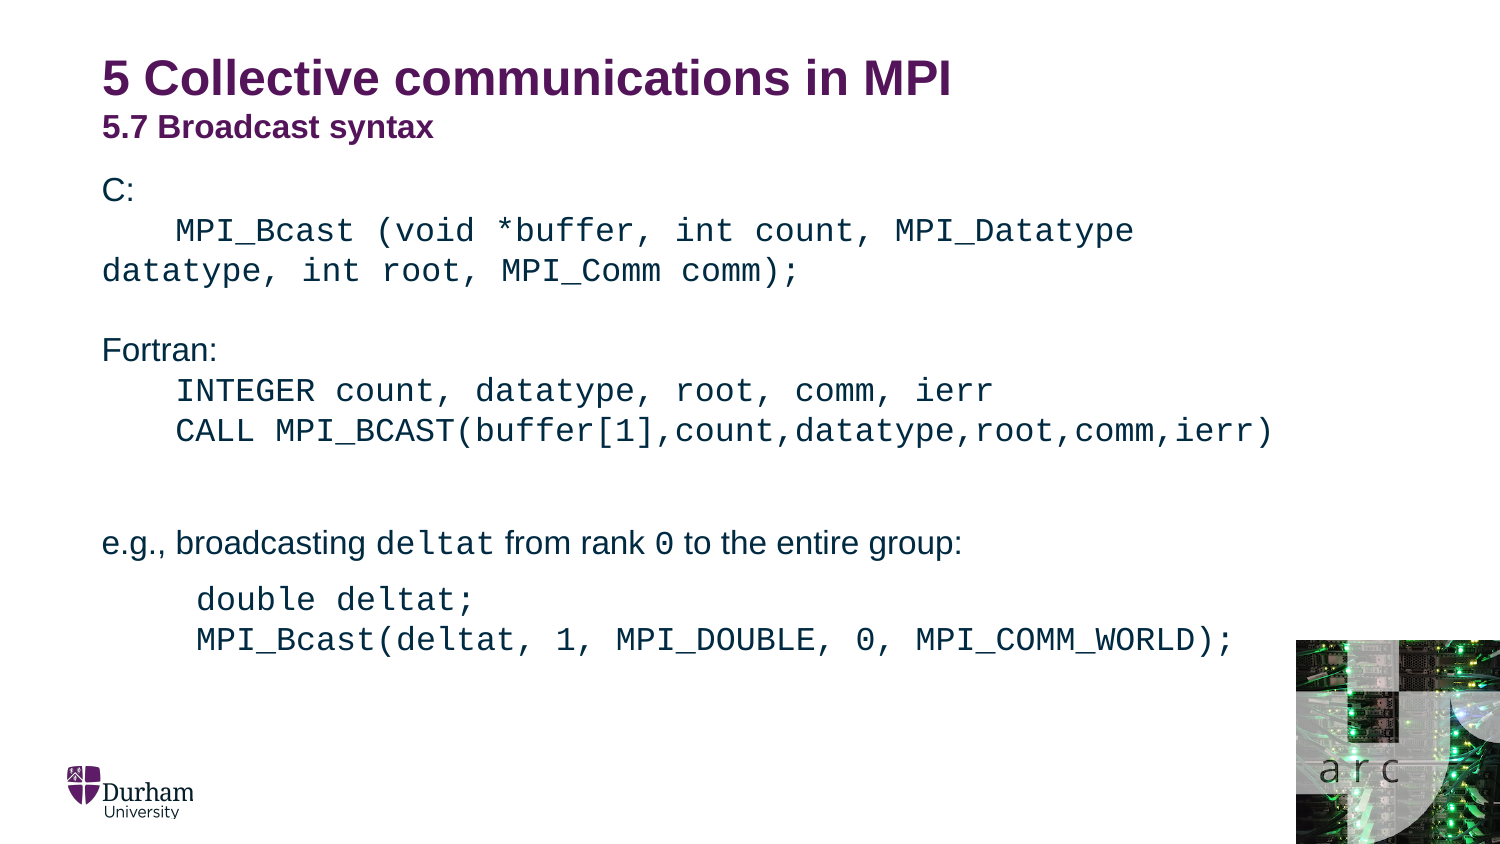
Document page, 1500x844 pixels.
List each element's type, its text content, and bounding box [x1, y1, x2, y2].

picture [1296, 640, 1500, 844]
title 5 Collective communications in MPI 5.7 Broadcast syntax [101, 45, 1399, 154]
picture [67, 766, 193, 819]
list C: MPI_Bcast (void *buffer, int count, MPI_Datatype datatype, int root, MPI_Comm comm); Fortran: INTEGER count, datatype, root, comm, ierr CALL MPI_BCAST(buffer[1],count,datatype,root,comm,ierr) e.g., broadcasting deltat from rank 0 to the entire group: double deltat; MPI_Bcast(deltat, 1, MPI_DOUBLE, 0, MPI_COMM_WORLD); [101, 168, 1285, 754]
